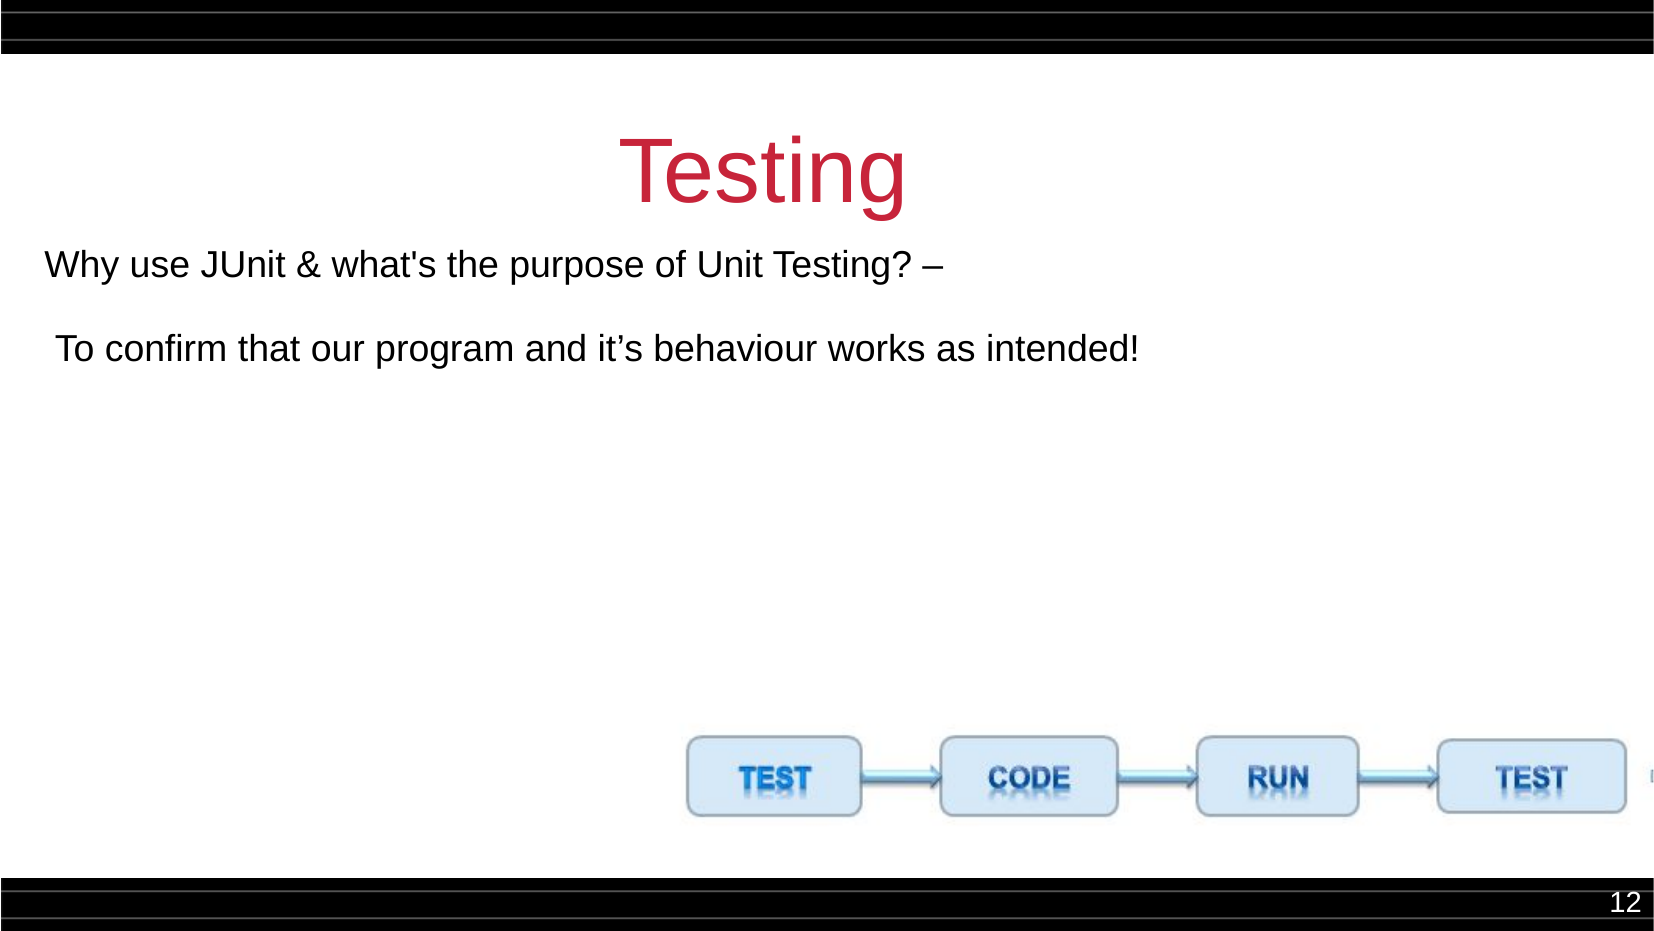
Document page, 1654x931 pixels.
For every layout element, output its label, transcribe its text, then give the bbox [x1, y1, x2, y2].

picture [1, 878, 1654, 931]
picture [1, 0, 1654, 54]
picture [630, 649, 1654, 877]
title Testing [82, 92, 1571, 236]
text_box Why use JUnit & what's the purpose of Unit Testing? – To confirm that our program and it’s behaviour works as intended! [29, 236, 1595, 378]
